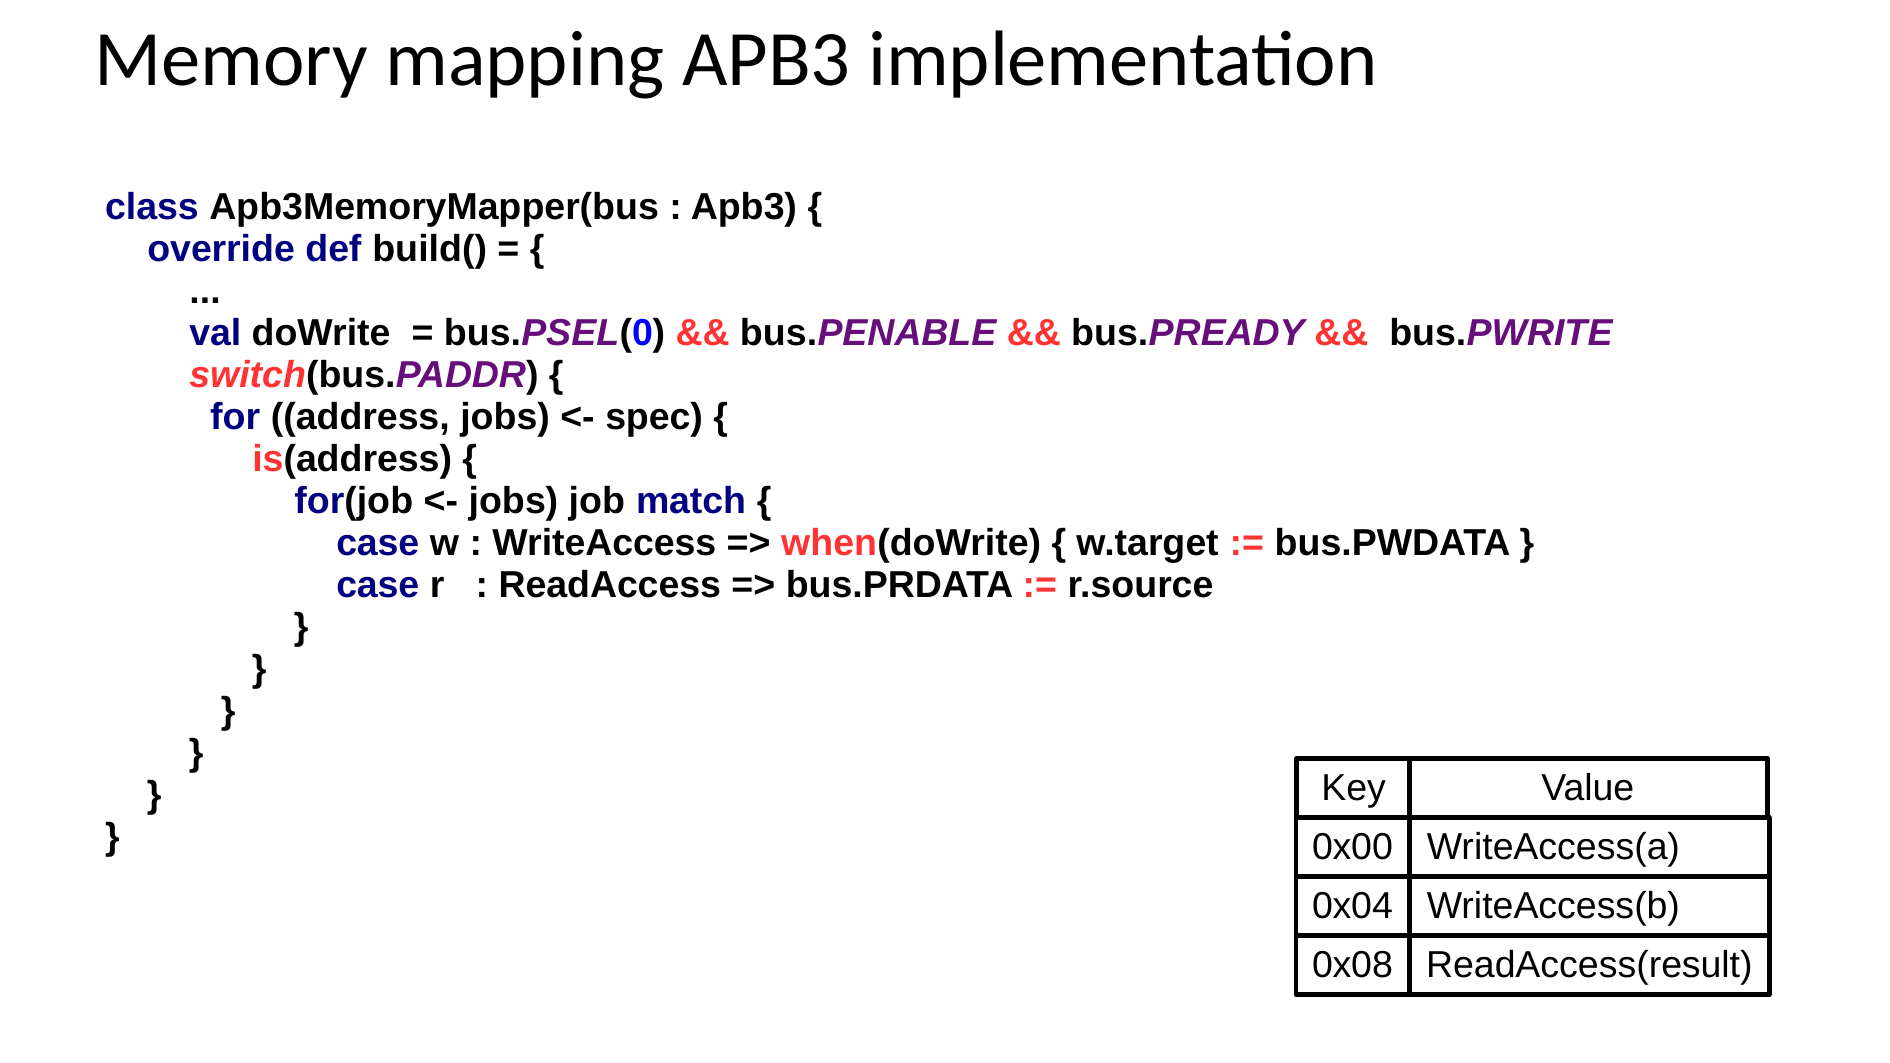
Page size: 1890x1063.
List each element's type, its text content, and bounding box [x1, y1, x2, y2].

text_box class Apb3MemoryMapper(bus : Apb3) { override def build() = { ... val doWrite = bus.PSEL(0) && bus.PENABLE && bus.PREADY && bus.PWRITE switch(bus.PADDR) { for ((address, jobs) <- spec) { is(address) { for(job <- jobs) job match { case w : WriteAccess => when(doWrite) { w.target := bus.PWDATA } case r : ReadAccess => bus.PRDATA := r.source } } } } } } [90, 178, 1819, 1058]
picture [1293, 755, 1772, 997]
title Memory mapping APB3 implementation [94, 0, 1796, 155]
